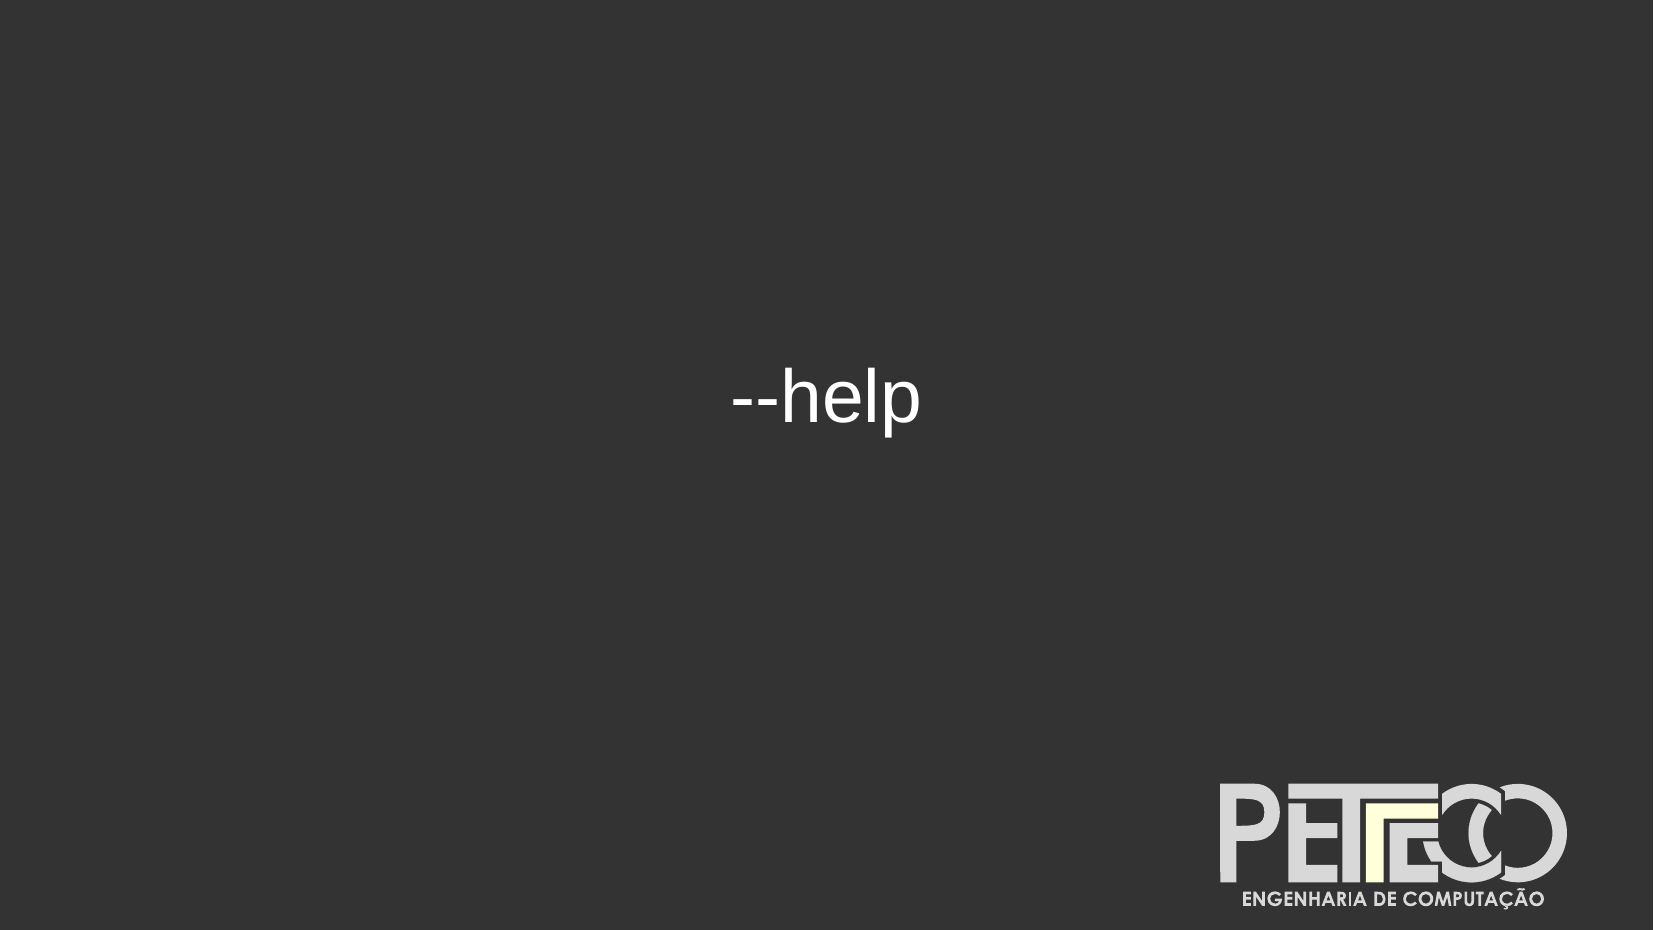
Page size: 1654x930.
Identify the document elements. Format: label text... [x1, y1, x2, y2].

subtitle --help [82, 37, 1571, 757]
